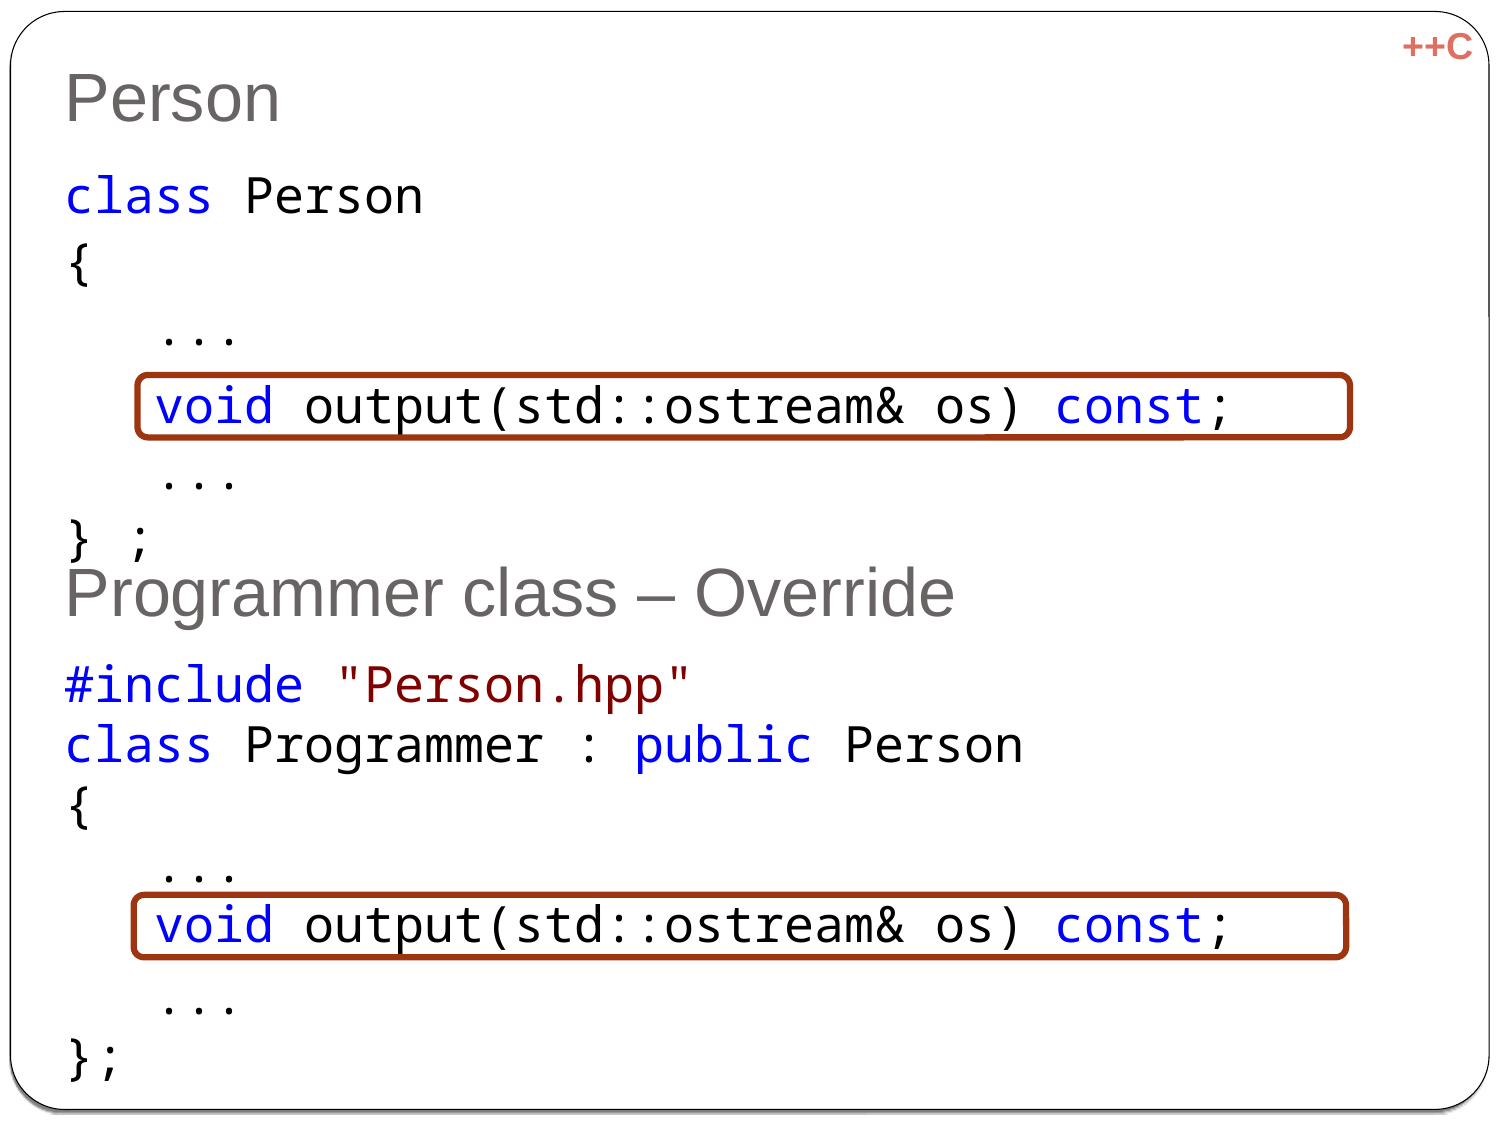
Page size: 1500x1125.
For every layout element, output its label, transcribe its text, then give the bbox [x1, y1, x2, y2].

title Person [50, 45, 1450, 149]
title Programmer class – Override [50, 539, 1451, 644]
list #include "Person.hpp" class Programmer : public Person { ... void output(std::ostream& os) const; ... }; [50, 644, 1500, 1125]
list class Person { ... void output(std::ostream& os) const; ... } ; [50, 149, 1450, 539]
